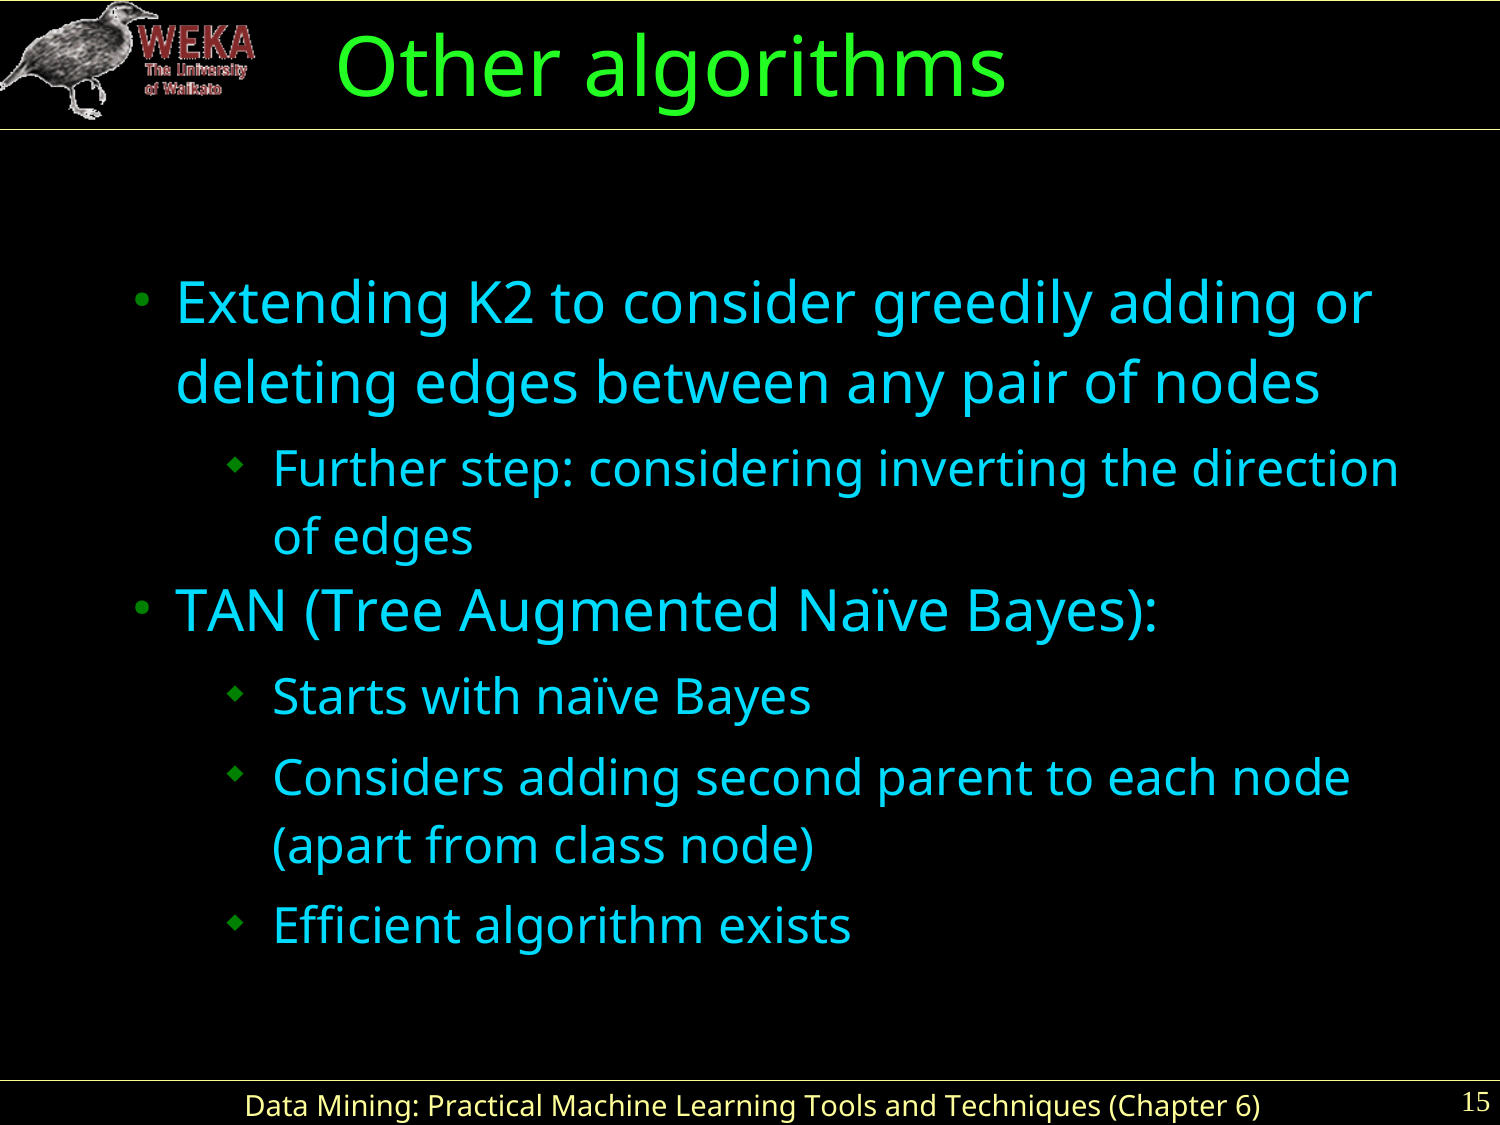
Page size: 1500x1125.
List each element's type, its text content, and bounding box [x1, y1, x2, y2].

text_box Extending K2 to consider greedily adding or deleting edges between any pair of nodes Further step: considering inverting the direction of edges TAN (Tree Augmented Naïve Bayes): Starts with naïve Bayes Considers adding second parent to each node (apart from class node) Efficient algorithm exists [118, 253, 1456, 1004]
title Other algorithms [319, 0, 1500, 159]
picture [0, 1, 266, 129]
